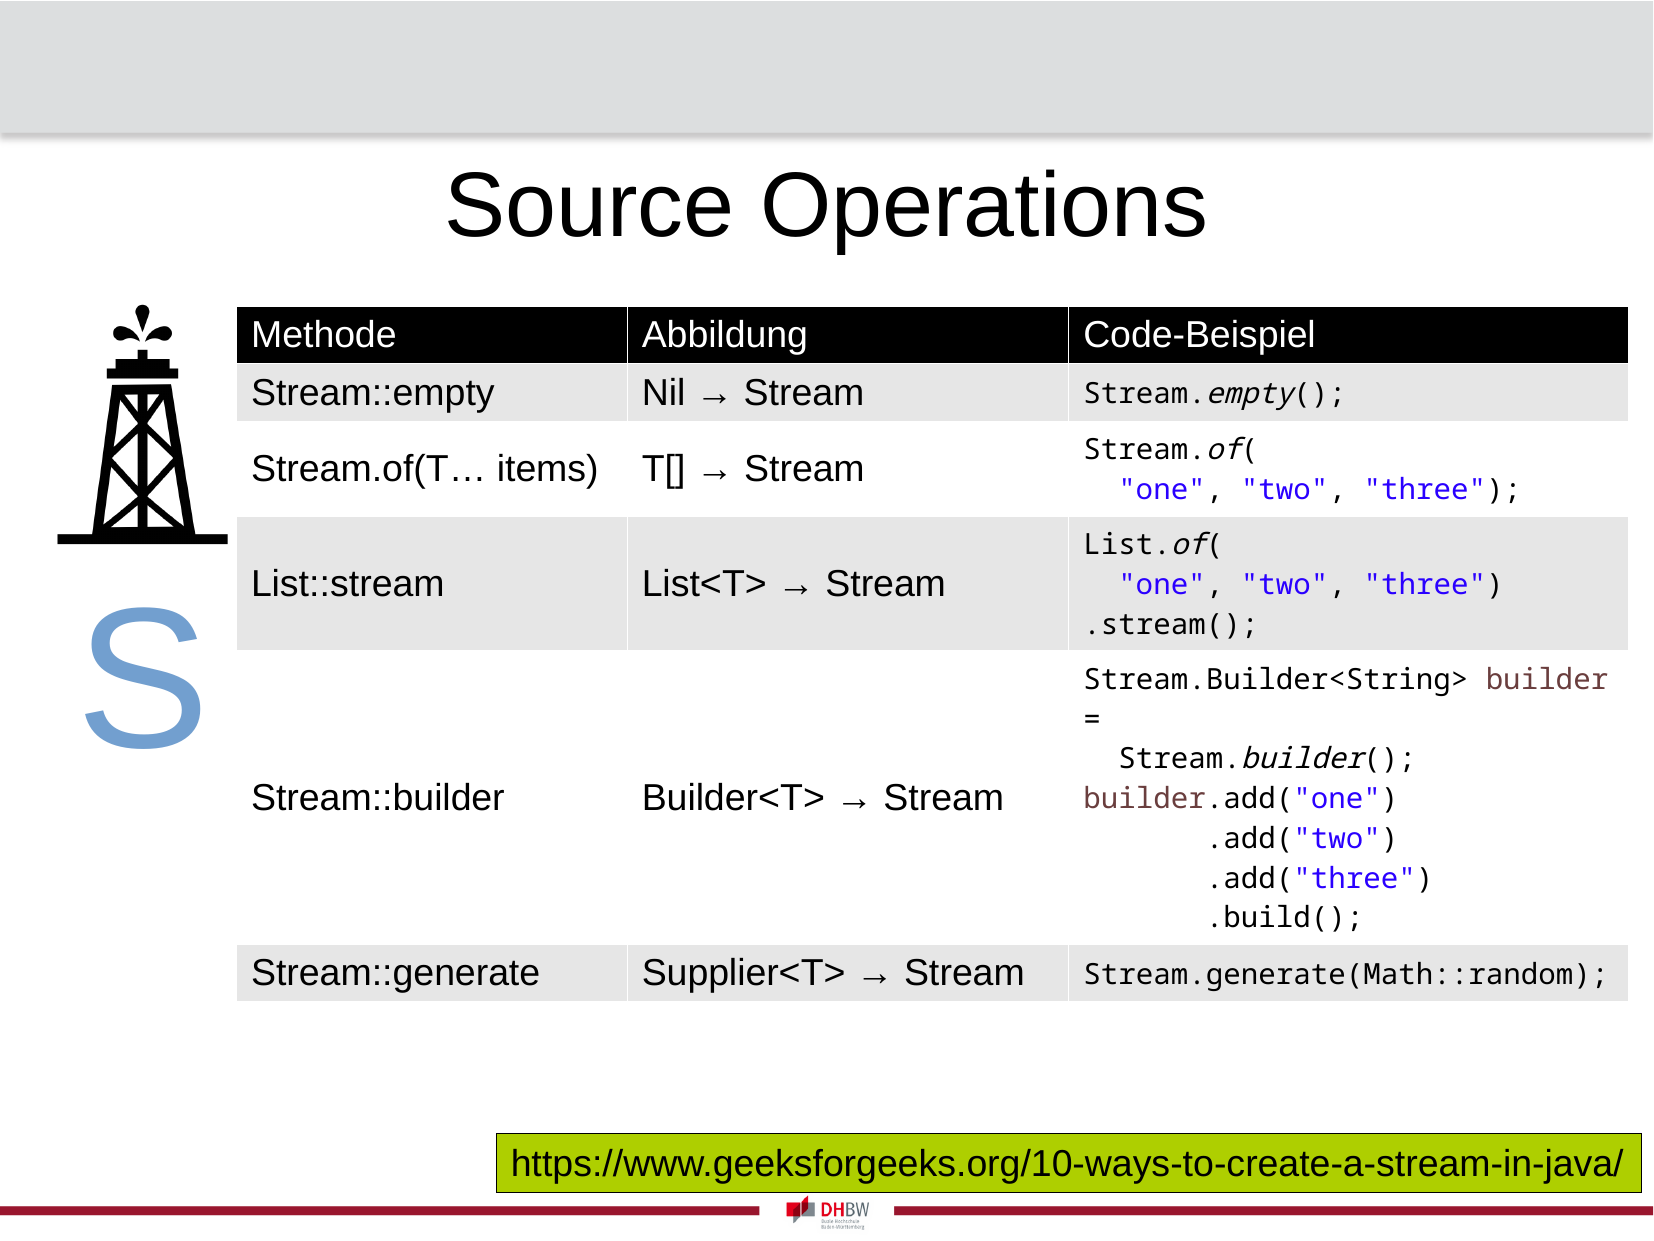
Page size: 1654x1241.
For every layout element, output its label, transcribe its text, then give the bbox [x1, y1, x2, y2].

text_box S [61, 558, 225, 798]
picture [0, 1, 1654, 1237]
table_header Methode [237, 307, 627, 363]
table_cell Stream::empty [237, 364, 627, 421]
table_cell Nil → Stream [628, 364, 1068, 421]
table_cell List::stream [237, 517, 627, 650]
text_box https://www.geeksforgeeks.org/10-ways-to-create-a-stream-in-java/ [496, 1133, 1642, 1193]
table_cell Supplier<T> → Stream [628, 945, 1068, 1001]
table_cell Stream.Builder<String> builder = Stream.builder(); builder.add("one") .add("two") .add("three") .build(); [1069, 651, 1628, 944]
table_cell List.of( "one", "two", "three") .stream(); [1069, 517, 1628, 650]
table_header Code-Beispiel [1069, 307, 1628, 363]
title Source Operations [82, 147, 1571, 257]
table_cell T[] → Stream [628, 422, 1068, 516]
table_cell Stream.of( "one", "two", "three"); [1069, 422, 1628, 516]
table_cell Stream.empty(); [1069, 364, 1628, 421]
table_cell Stream.of(T… items) [237, 422, 627, 516]
table_cell Builder<T> → Stream [628, 651, 1068, 944]
table_cell List<T> → Stream [628, 517, 1068, 650]
table_cell Stream::generate [237, 945, 627, 1001]
table_cell Stream::builder [237, 651, 627, 944]
table_header Abbildung [628, 307, 1068, 363]
table_cell Stream.generate(Math::random); [1069, 945, 1628, 1001]
